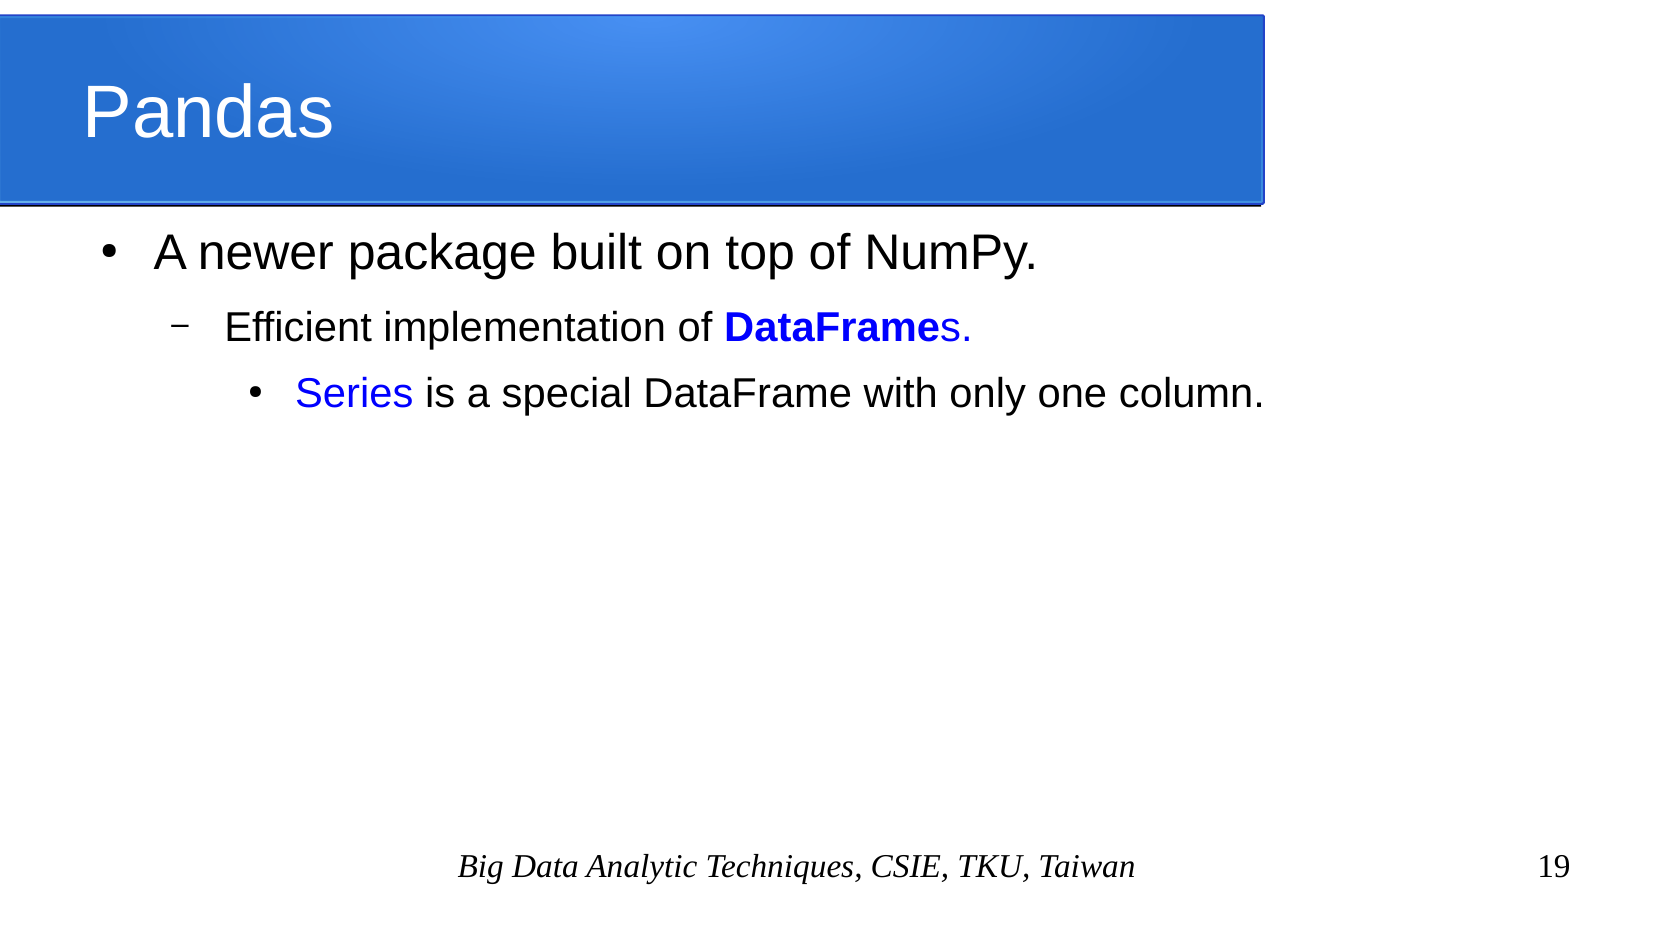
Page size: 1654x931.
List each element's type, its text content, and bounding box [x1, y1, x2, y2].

list A newer package built on top of NumPy. Efficient implementation of DataFrames. Series is a special DataFrame with only one column. [82, 224, 1571, 764]
title Pandas [82, 35, 1235, 189]
